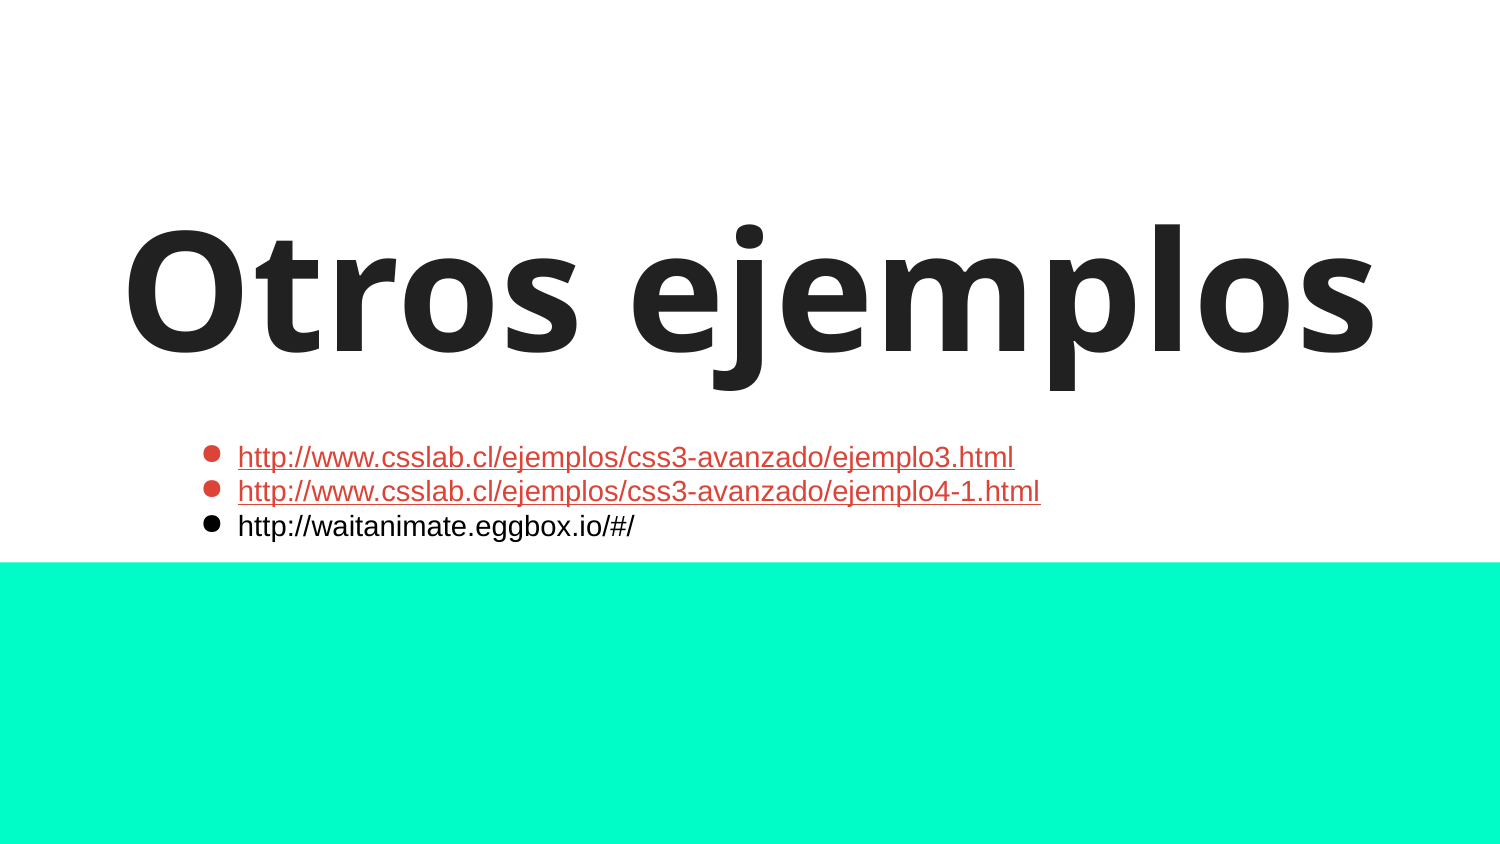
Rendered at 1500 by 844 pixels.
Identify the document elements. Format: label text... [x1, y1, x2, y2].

text_box http://www.csslab.cl/ejemplos/css3-avanzado/ejemplo3.html http://www.csslab.cl/ejemplos/css3-avanzado/ejemplo4-1.html http://waitanimate.eggbox.io/#/ [147, 422, 1331, 561]
title Otros ejemplos [51, 64, 1449, 506]
